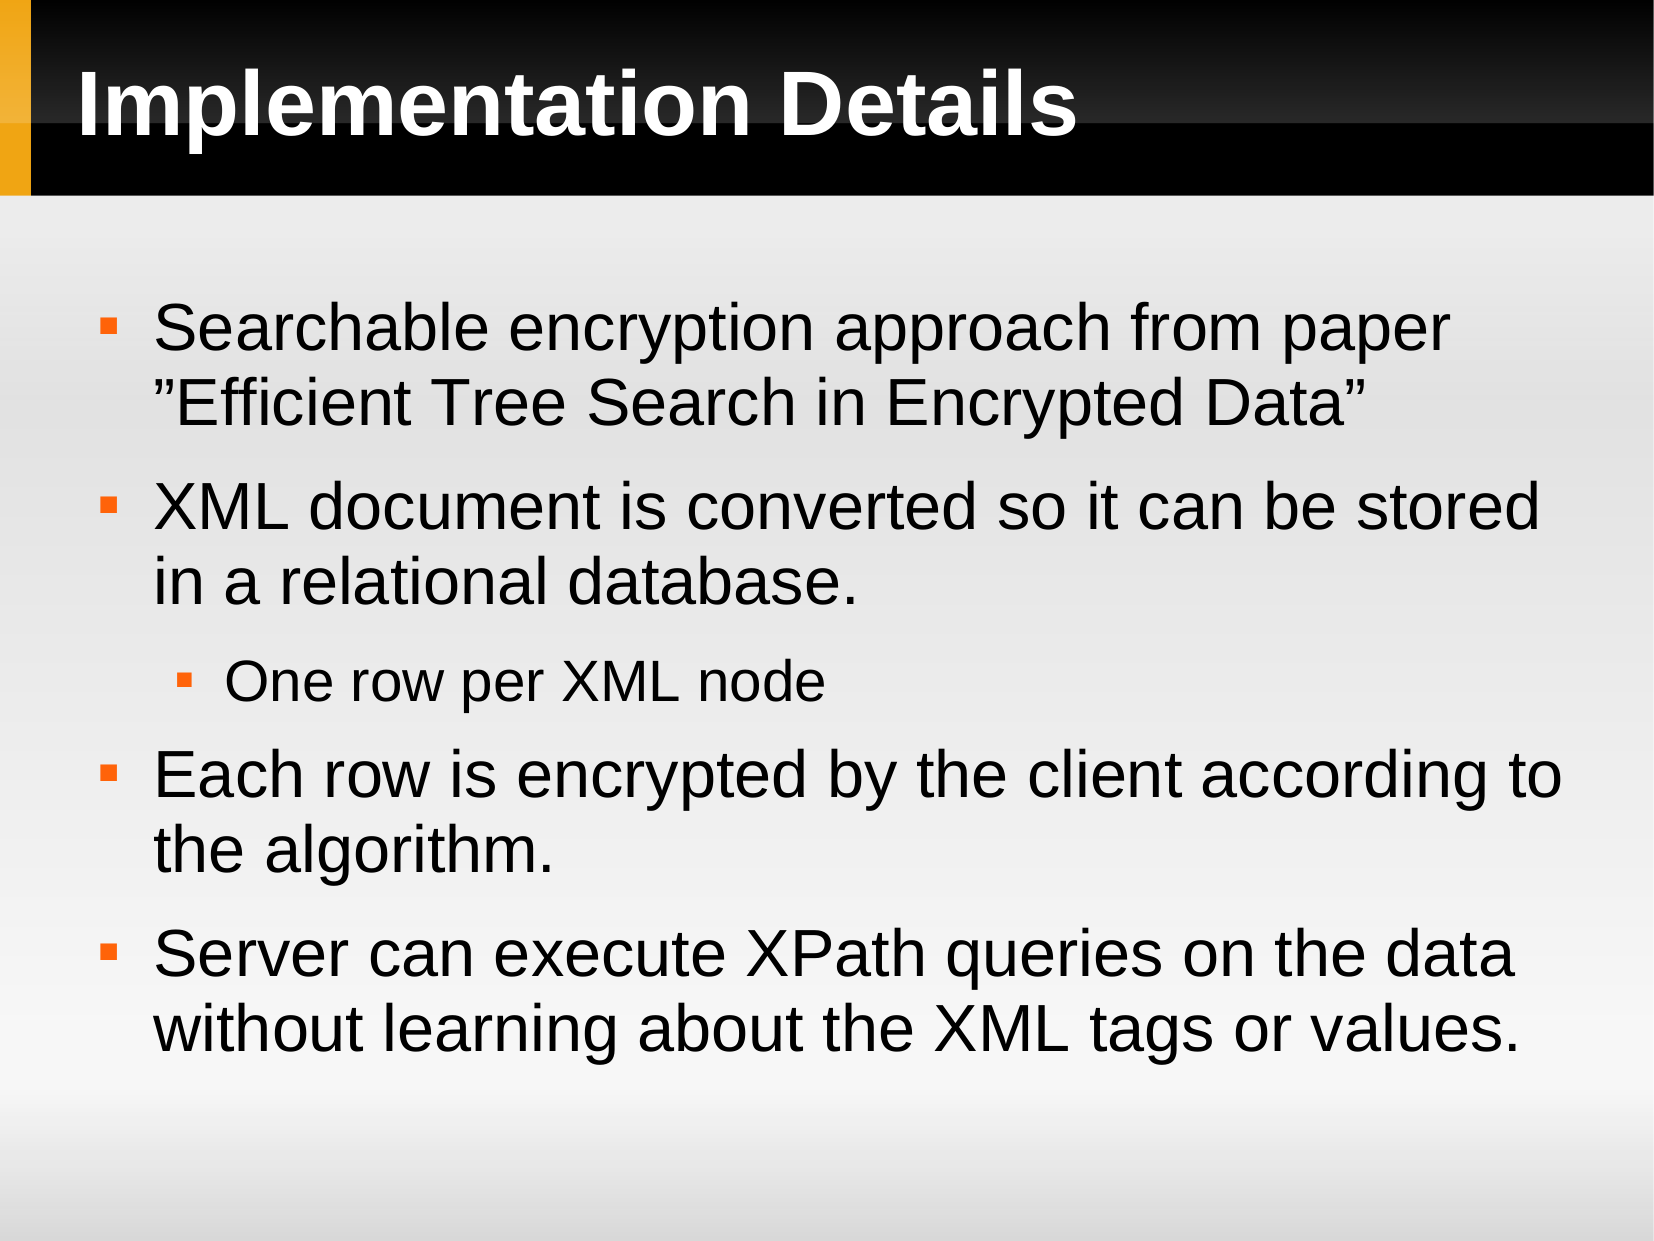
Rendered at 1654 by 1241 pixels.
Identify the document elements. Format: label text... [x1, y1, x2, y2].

picture [0, 0, 1654, 1241]
list Searchable encryption approach from paper ”Efficient Tree Search in Encrypted Data” XML document is converted so it can be stored in a relational database. One row per XML node Each row is encrypted by the client according to the algorithm. Server can execute XPath queries on the data without learning about the XML tags or values. [82, 290, 1571, 1109]
title Implementation Details [76, 0, 1565, 208]
